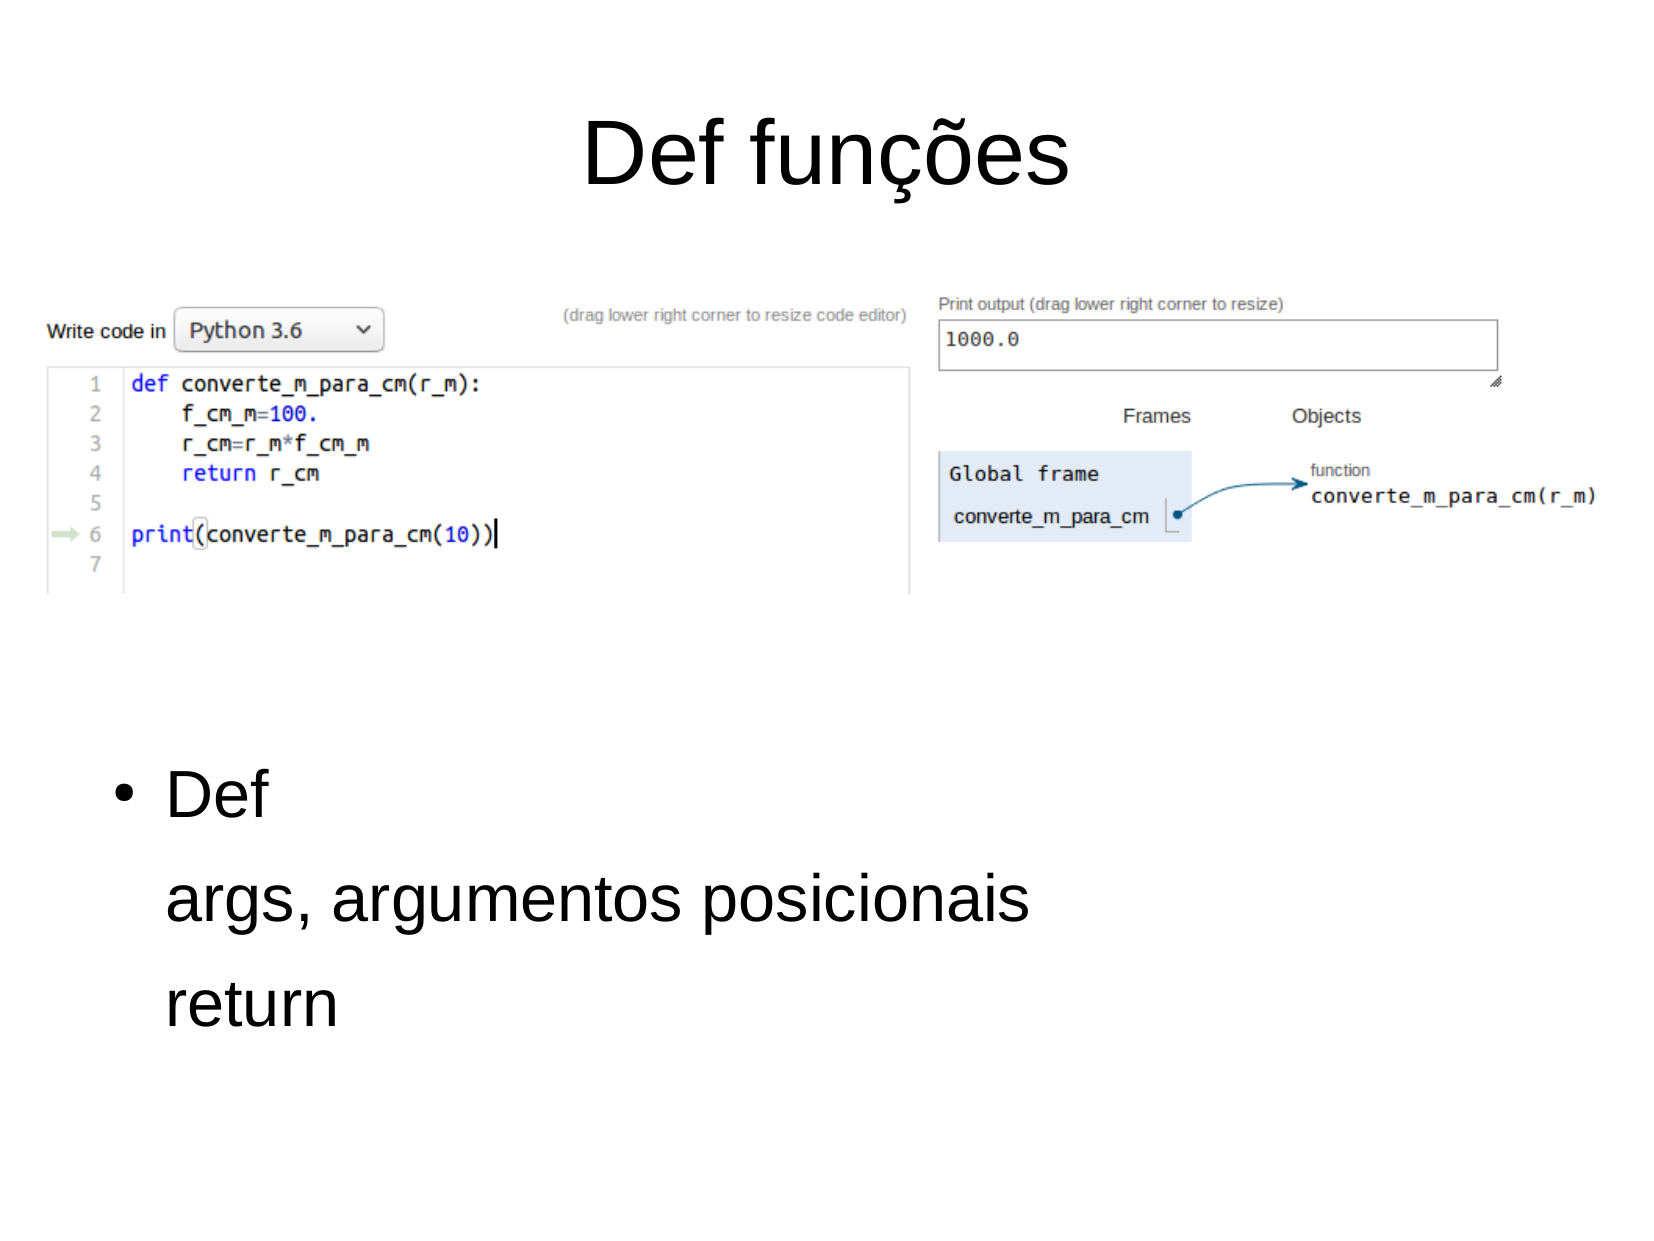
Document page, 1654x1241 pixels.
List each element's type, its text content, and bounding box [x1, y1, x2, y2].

title Def funções [82, 49, 1571, 257]
picture [30, 271, 1619, 594]
list Def args, argumentos posicionais return [94, 757, 1583, 1241]
